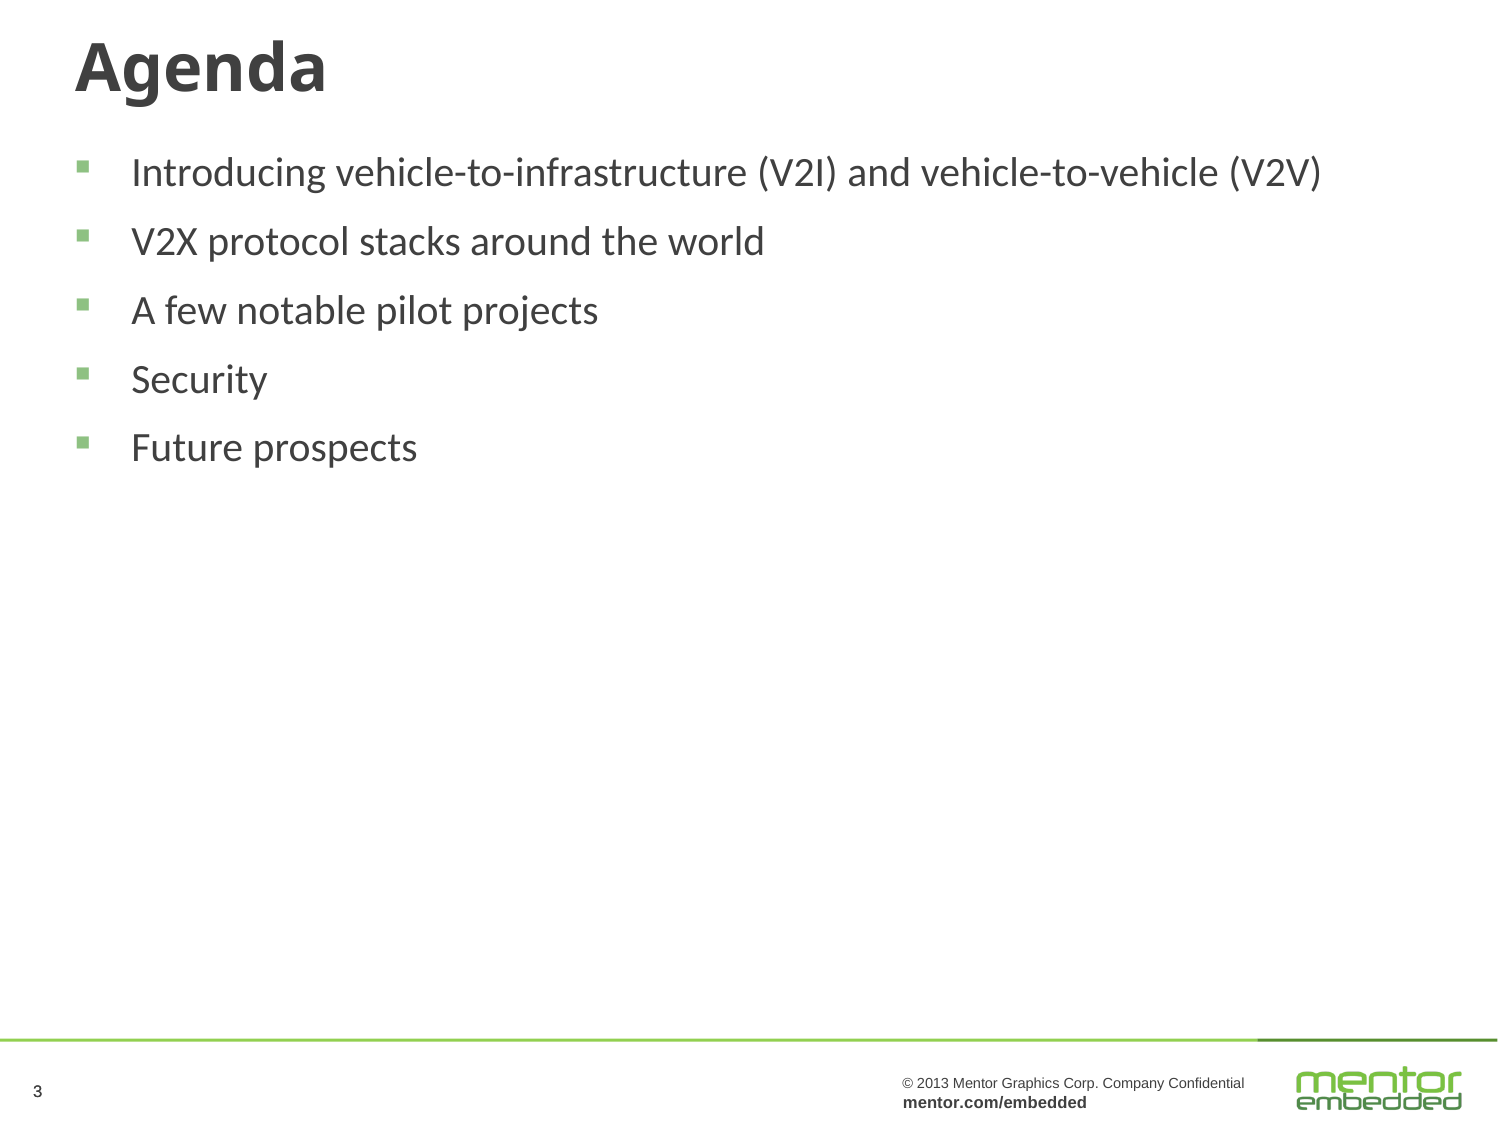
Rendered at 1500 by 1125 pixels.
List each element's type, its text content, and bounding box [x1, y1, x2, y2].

title Agenda [0, 0, 1500, 113]
list Introducing vehicle-to-infrastructure (V2I) and vehicle-to-vehicle (V2V) V2X protocol stacks around the world A few notable pilot projects Security Future prospects [0, 137, 1500, 1025]
picture [1292, 1062, 1464, 1114]
